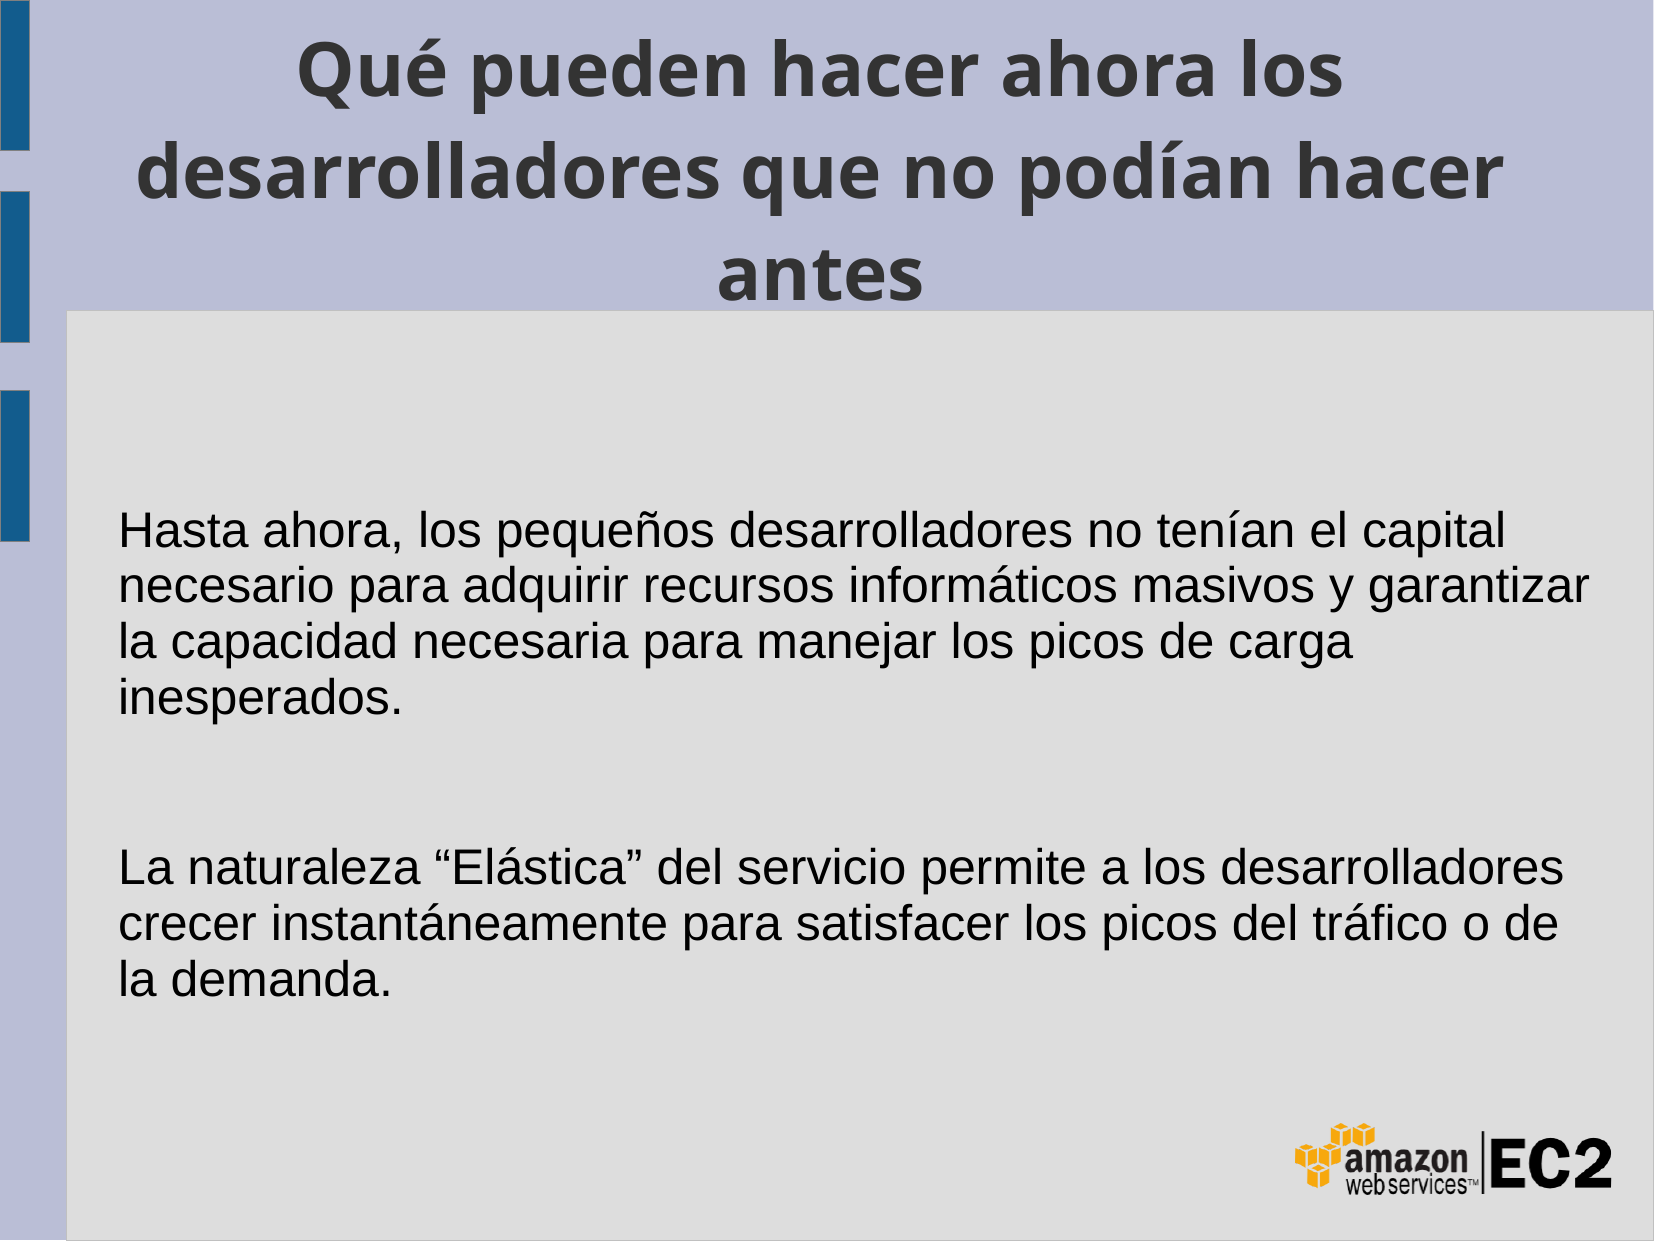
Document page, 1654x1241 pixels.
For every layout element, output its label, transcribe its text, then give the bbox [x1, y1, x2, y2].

picture [1255, 1077, 1654, 1241]
list Hasta ahora, los pequeños desarrolladores no tenían el capital necesario para adquirir recursos informáticos masivos y garantizar la capacidad necesaria para manejar los picos de carga inesperados. La naturaleza “Elástica” del servicio permite a los desarrolladores crecer instantáneamente para satisfacer los picos del tráfico o de la demanda. [118, 425, 1607, 1093]
title Qué pueden hacer ahora los desarrolladores que no podían hacer antes [76, 43, 1565, 296]
